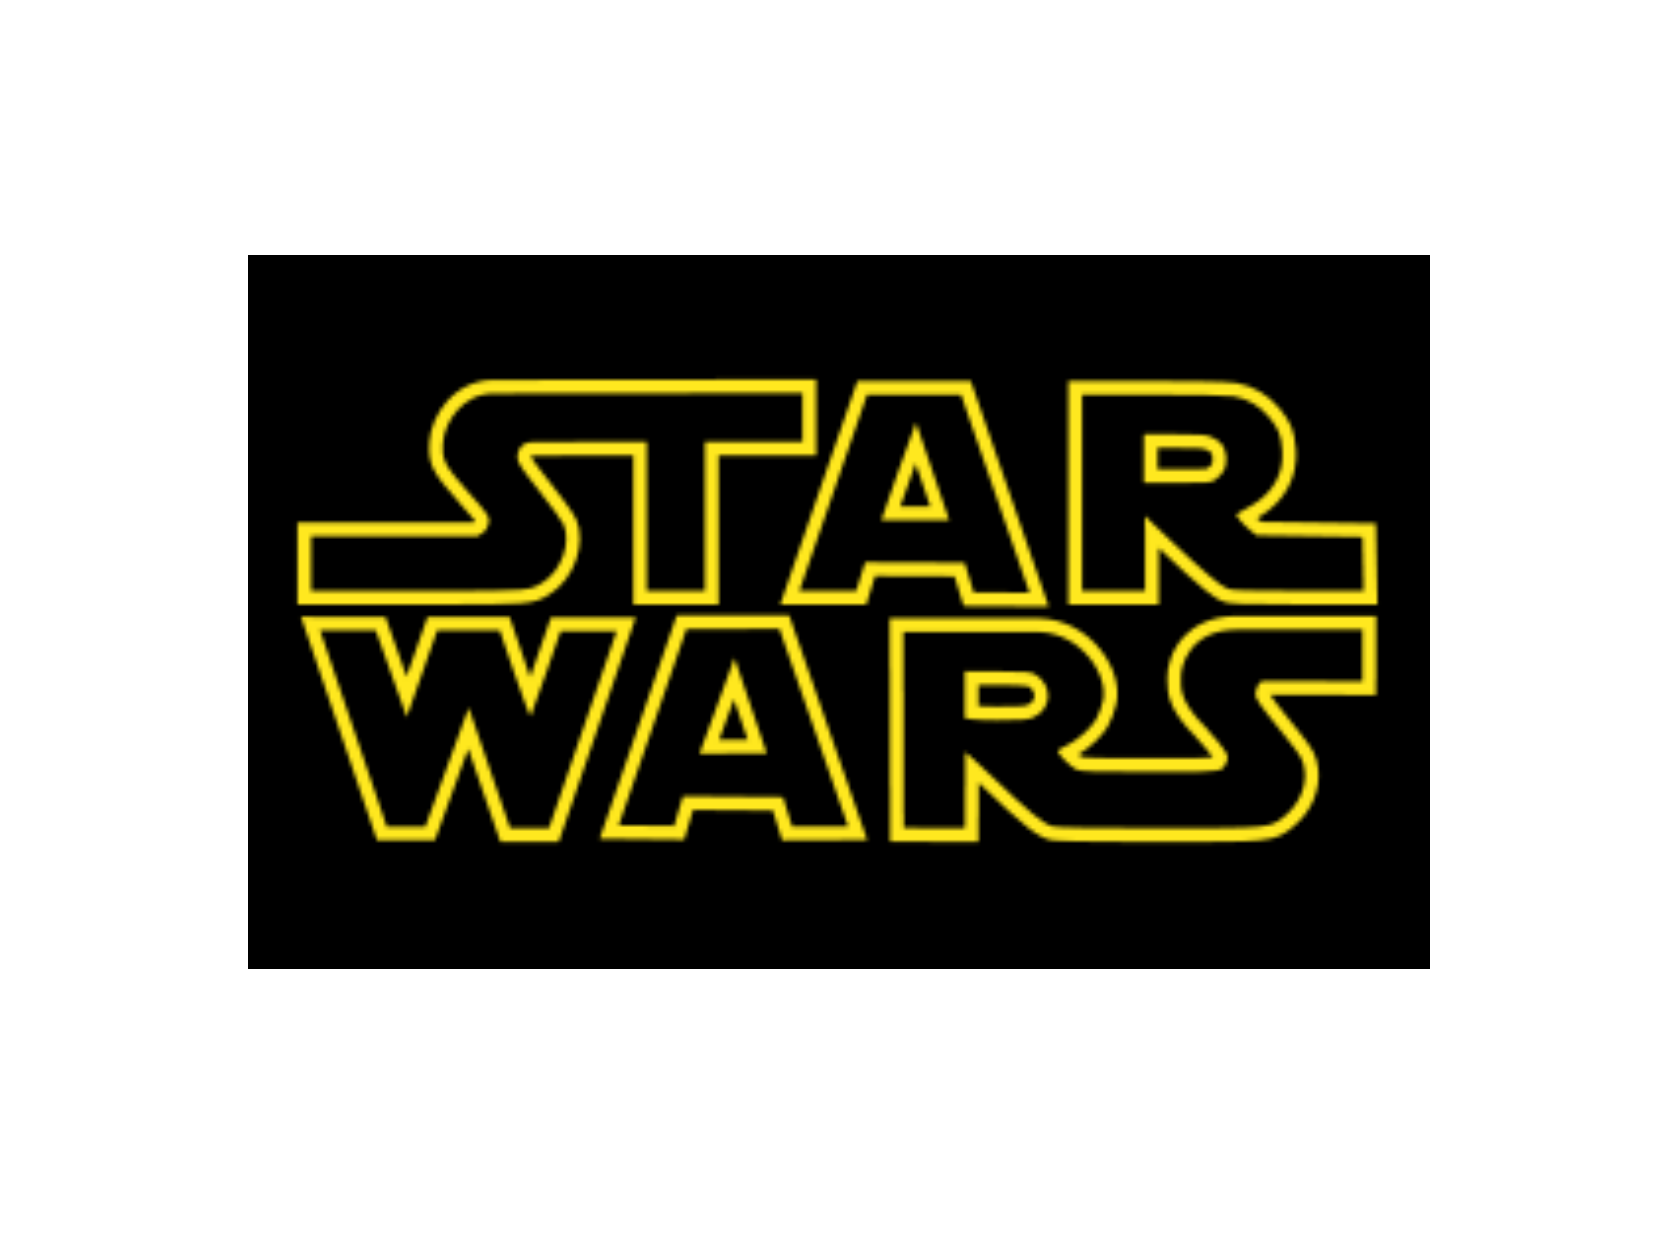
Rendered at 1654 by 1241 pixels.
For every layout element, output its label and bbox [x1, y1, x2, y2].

picture [248, 255, 1430, 969]
